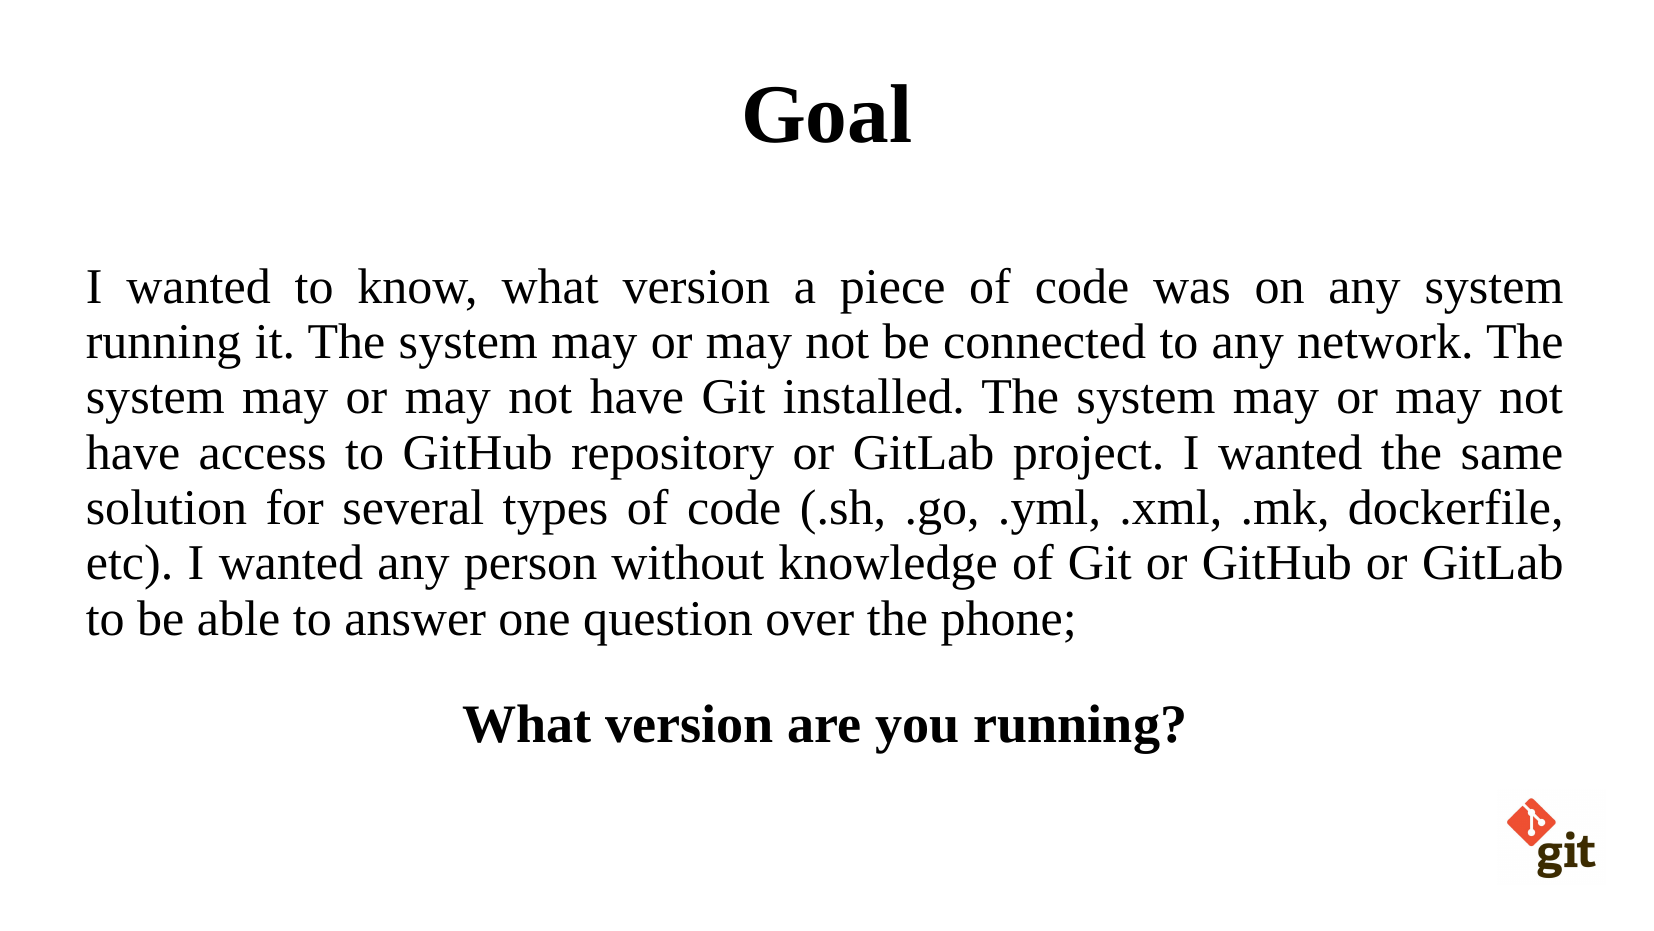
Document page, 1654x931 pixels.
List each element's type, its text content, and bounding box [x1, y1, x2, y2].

title Goal [82, 37, 1571, 193]
list I wanted to know, what version a piece of code was on any system running it. The system may or may not be connected to any network. The system may or may not have Git installed. The system may or may not have access to GitHub repository or GitLab project. I wanted the same solution for several types of code (.sh, .go, .yml, .xml, .mk, dockerfile, etc). I wanted any person without knowledge of Git or GitHub or GitLab to be able to answer one question over the phone; What version are you running? [15, 217, 1571, 796]
picture [1497, 789, 1606, 886]
